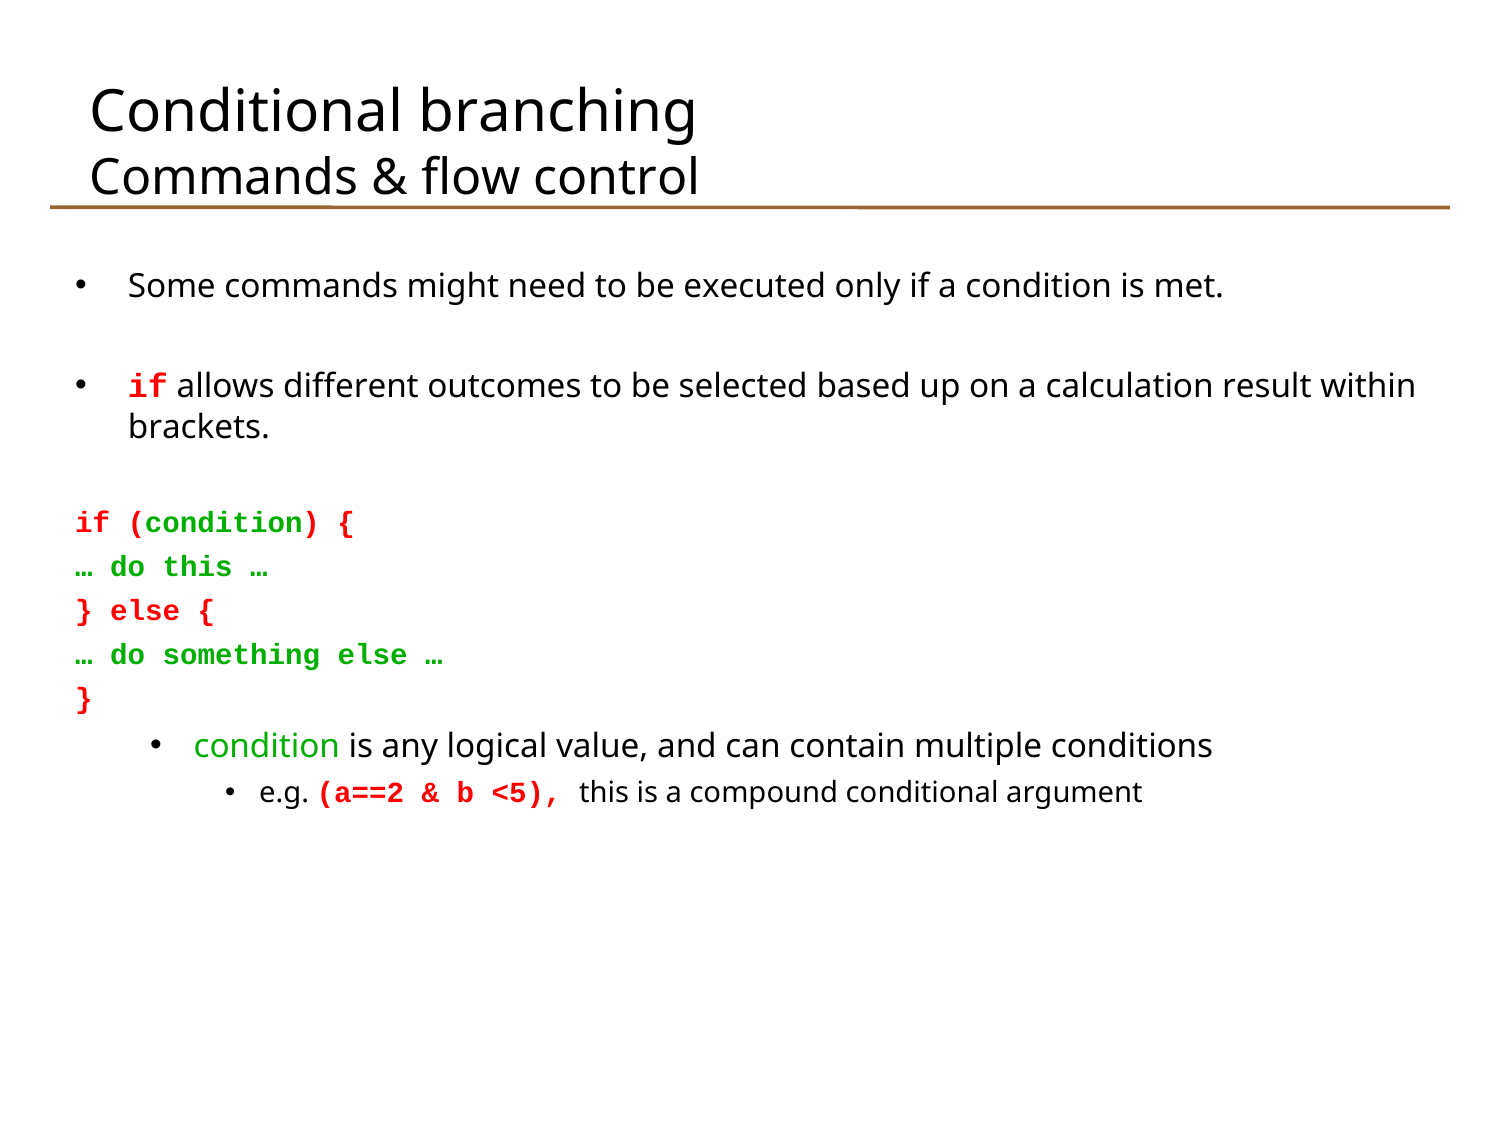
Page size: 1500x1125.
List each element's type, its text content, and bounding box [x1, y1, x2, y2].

text_box Conditional branching Commands & flow control [75, 44, 1425, 233]
text_box Some commands might need to be executed only if a condition is met. if allows different outcomes to be selected based up on a calculation result within brackets. if (condition) { … do this … } else { … do something else … } condition is any logical value, and can contain multiple conditions e.g. (a==2 & b <5), this is a compound conditional argument [75, 263, 1425, 1006]
